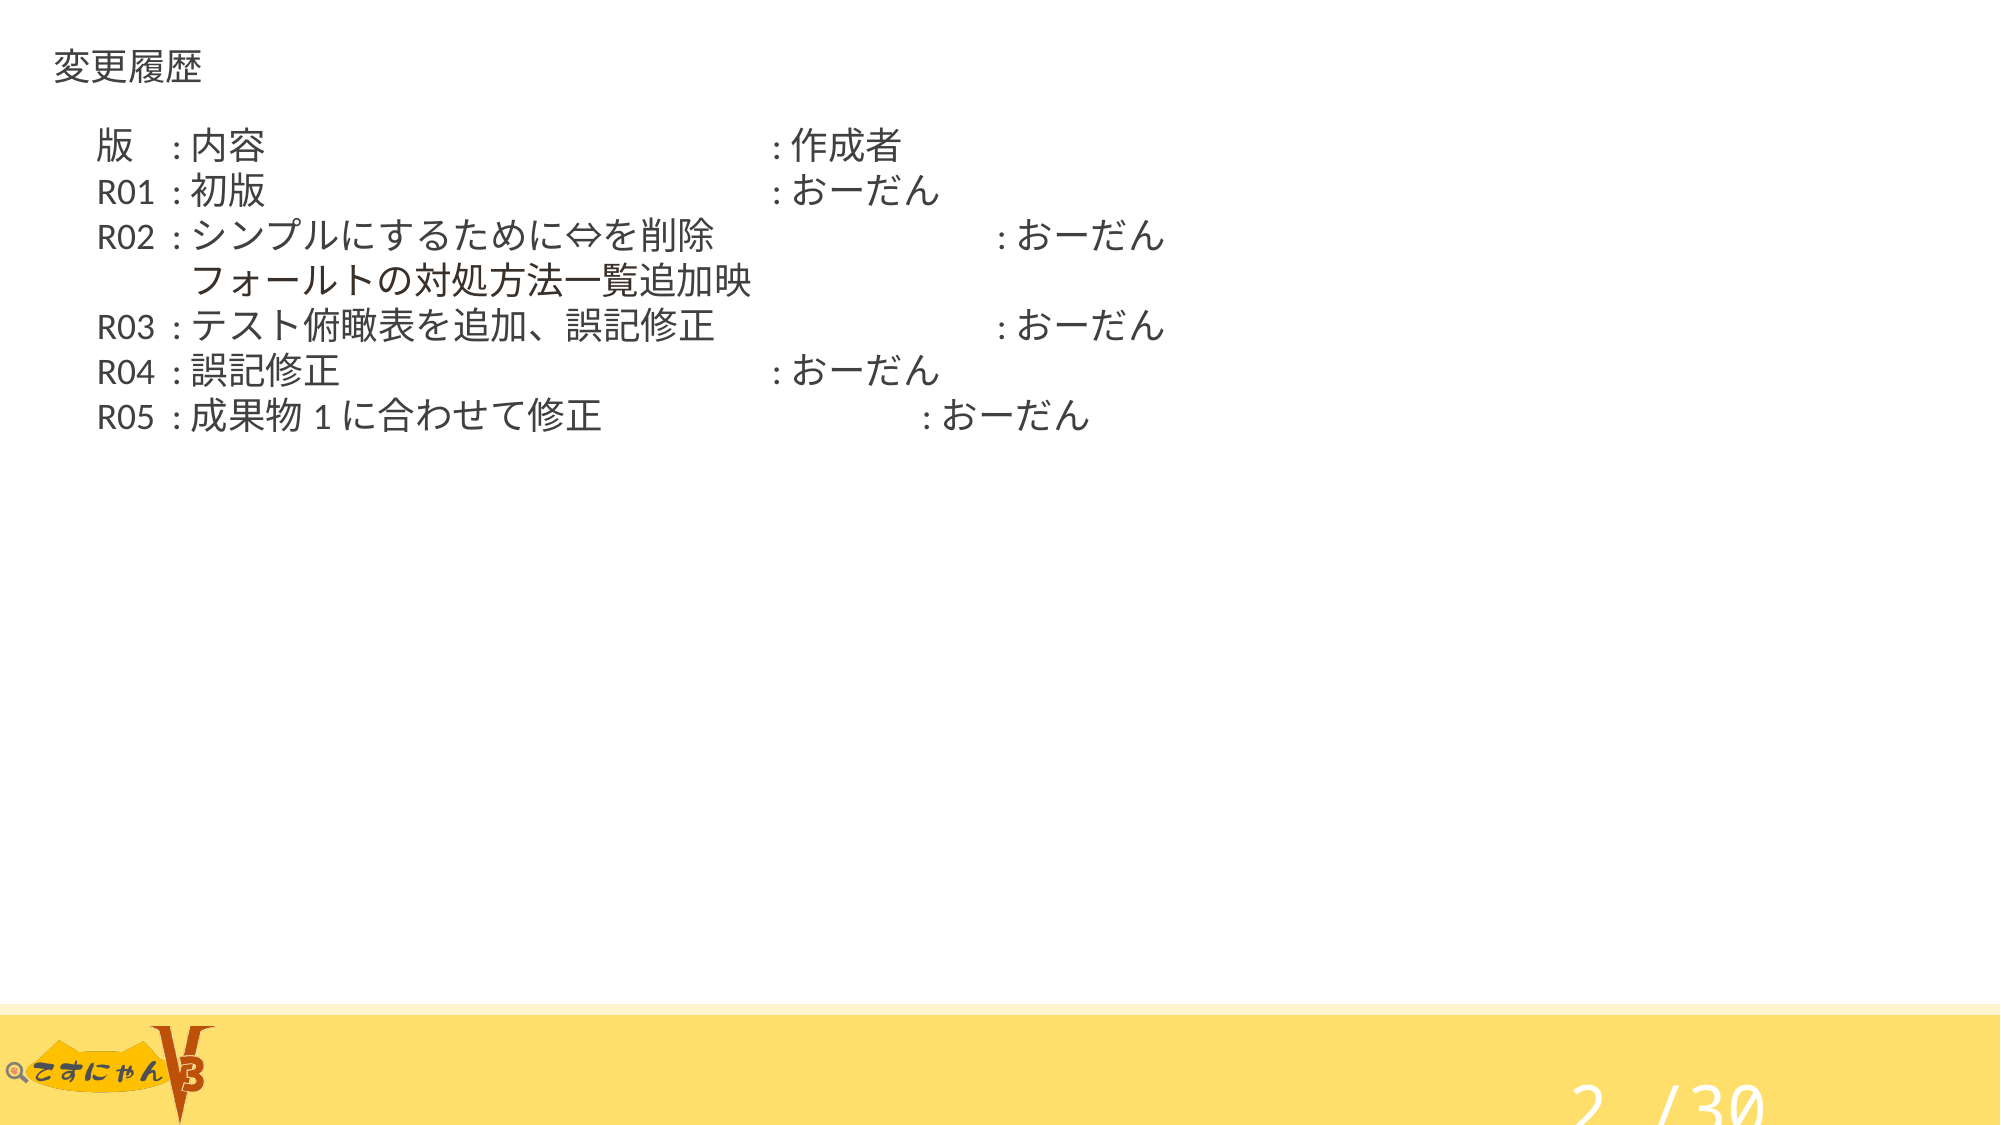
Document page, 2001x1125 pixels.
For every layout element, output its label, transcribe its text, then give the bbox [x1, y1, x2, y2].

text_box 版 :内容 :作成者 R01 :初版 :おーだん R02 :シンプルにするために⇔を削除 :おーだん フォールトの対処方法一覧追加映 R03 :テスト俯瞰表を追加、誤記修正 :おーだん R04 :誤記修正 :おーだん R05 :成果物1に合わせて修正 :おーだん [81, 114, 1888, 540]
text_box 変更履歴 [38, 35, 220, 97]
text_box 2 /30 [1552, 1059, 1851, 1120]
